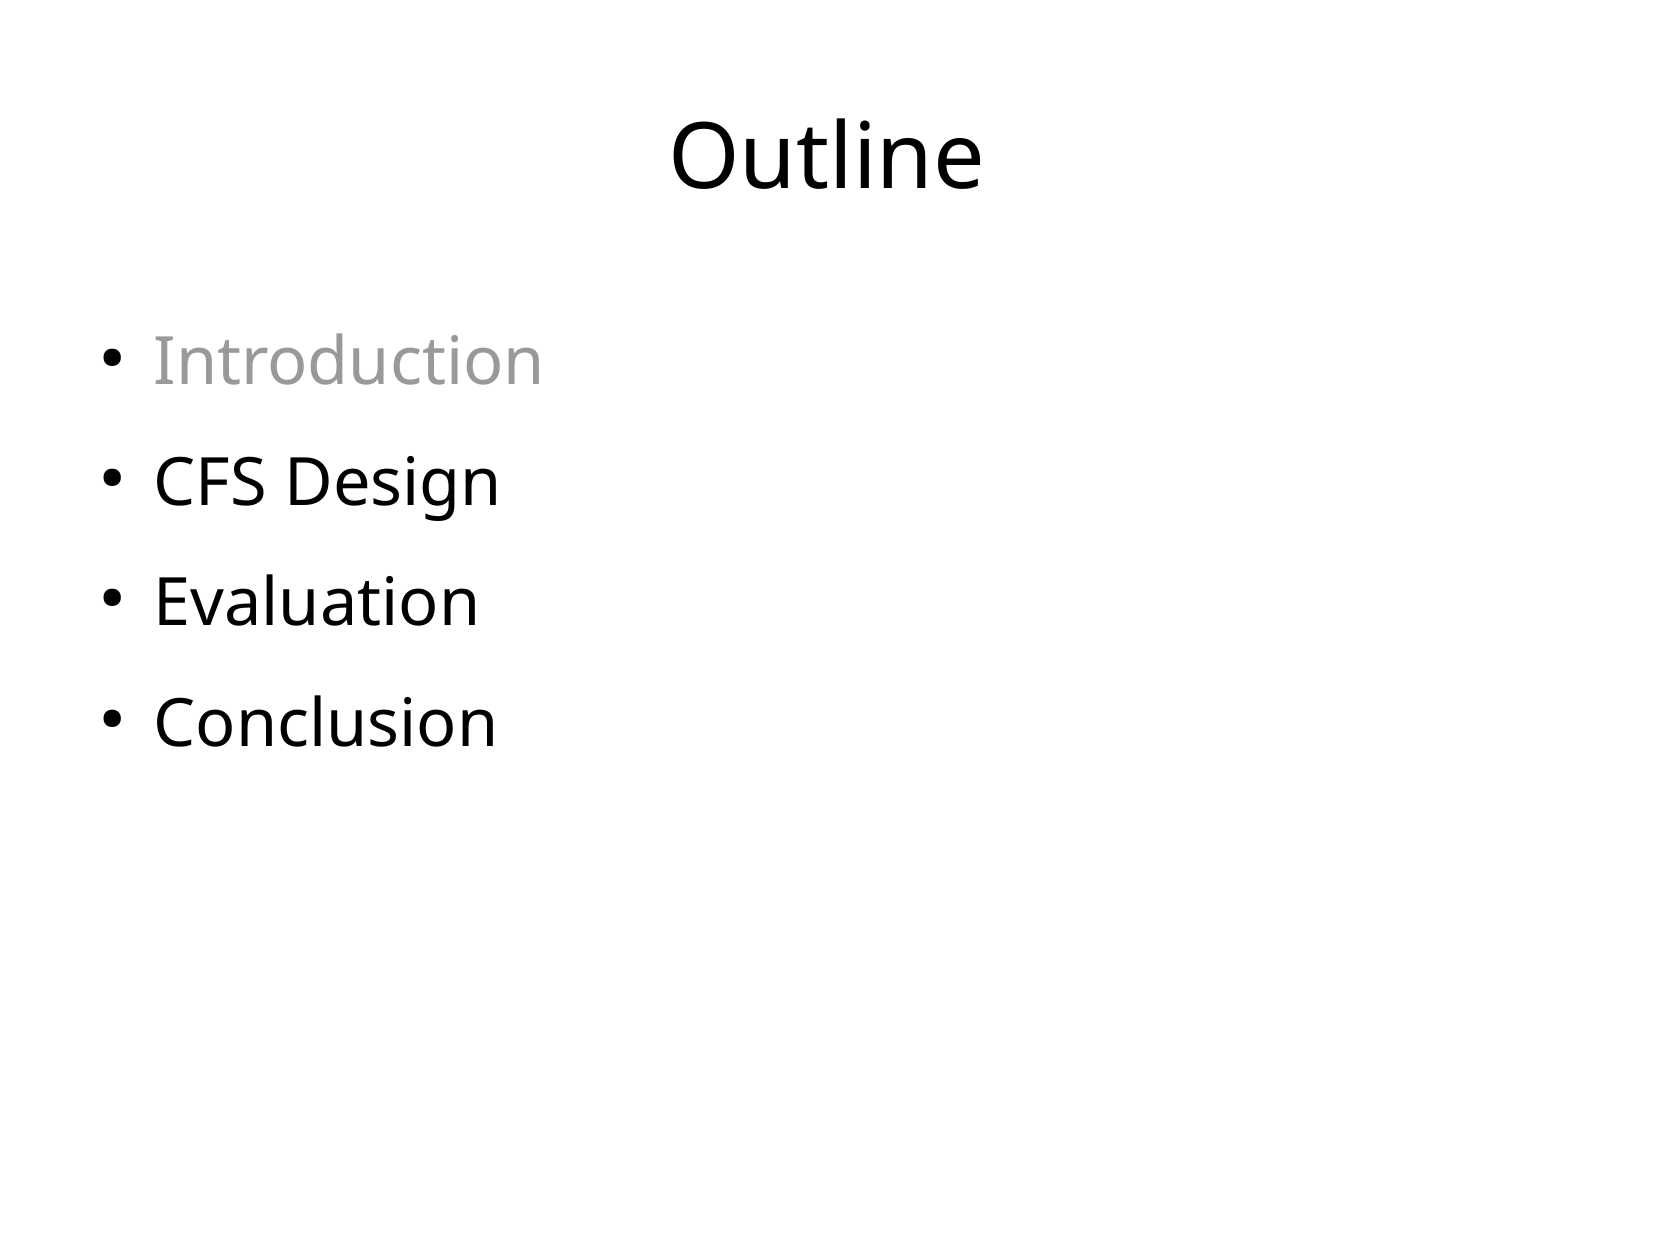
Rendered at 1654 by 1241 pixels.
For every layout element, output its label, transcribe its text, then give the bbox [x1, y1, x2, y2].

title Outline [82, 49, 1571, 257]
list Introduction CFS Design Evaluation Conclusion [82, 313, 1571, 1104]
